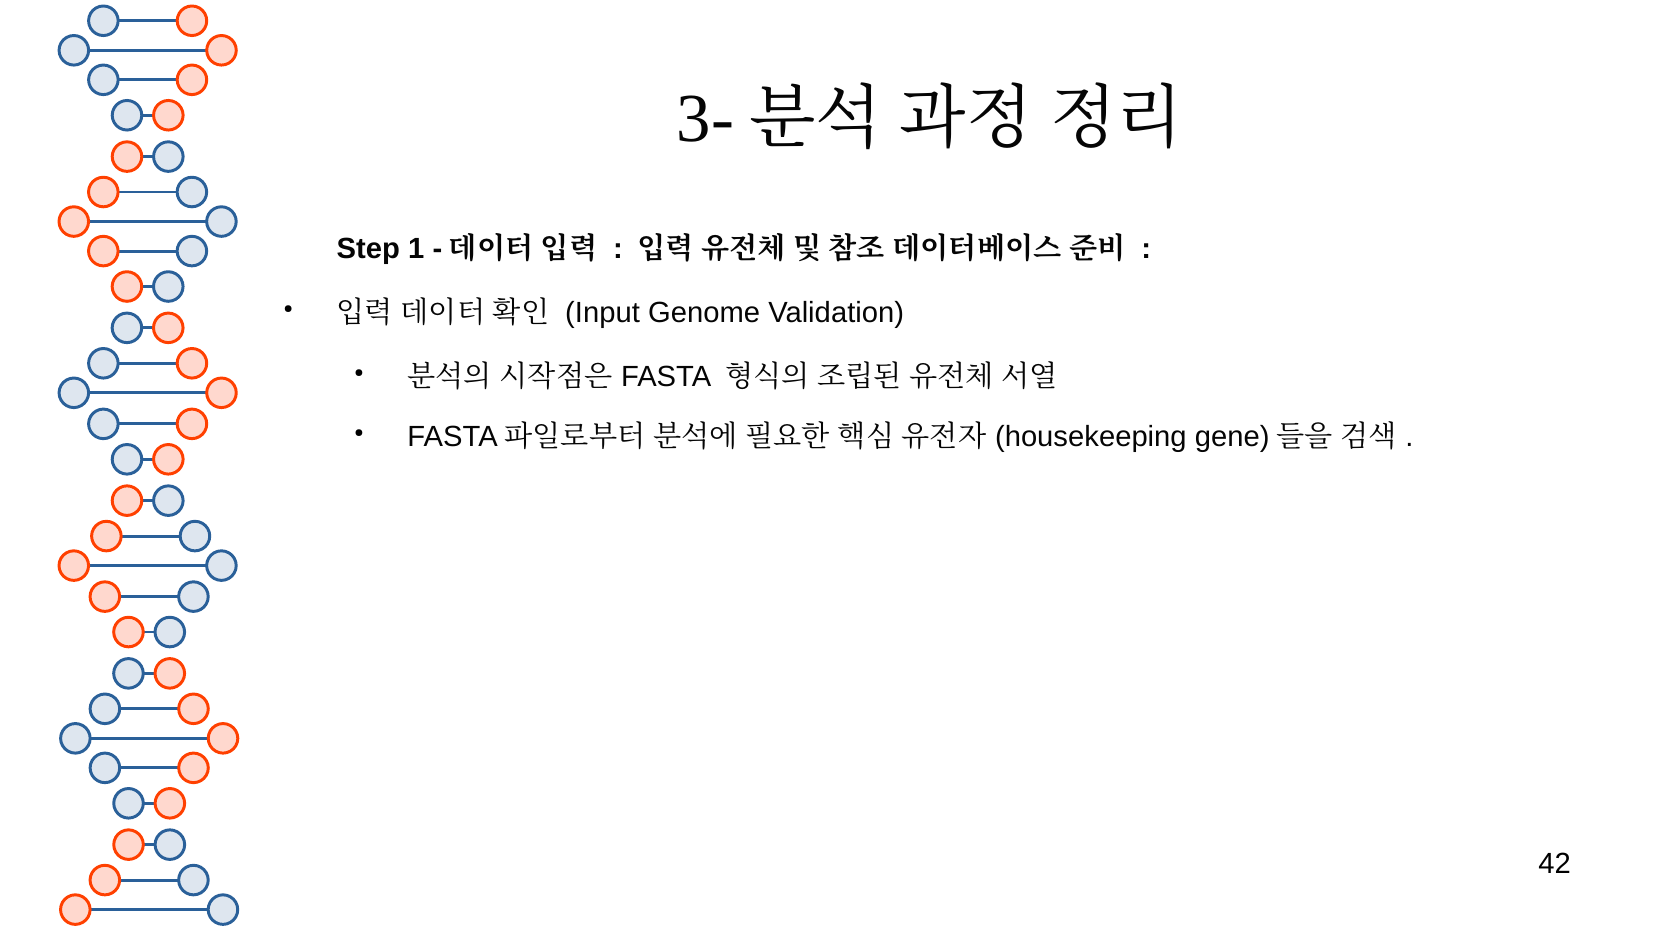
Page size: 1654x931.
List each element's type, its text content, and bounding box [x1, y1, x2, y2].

title 3-분석 과정 정리 [265, 35, 1595, 189]
list Step 1 -데이터 입력 : 입력 유전체 및 참조 데이터베이스 준비 : 입력 데이터 확인 (Input Genome Validation) 분석의 시작점은FASTA 형식의 조립된 유전체 서열 FASTA파일로부터 분석에 필요한 핵심 유전자(housekeeping gene)들을 검색. [265, 224, 1595, 764]
